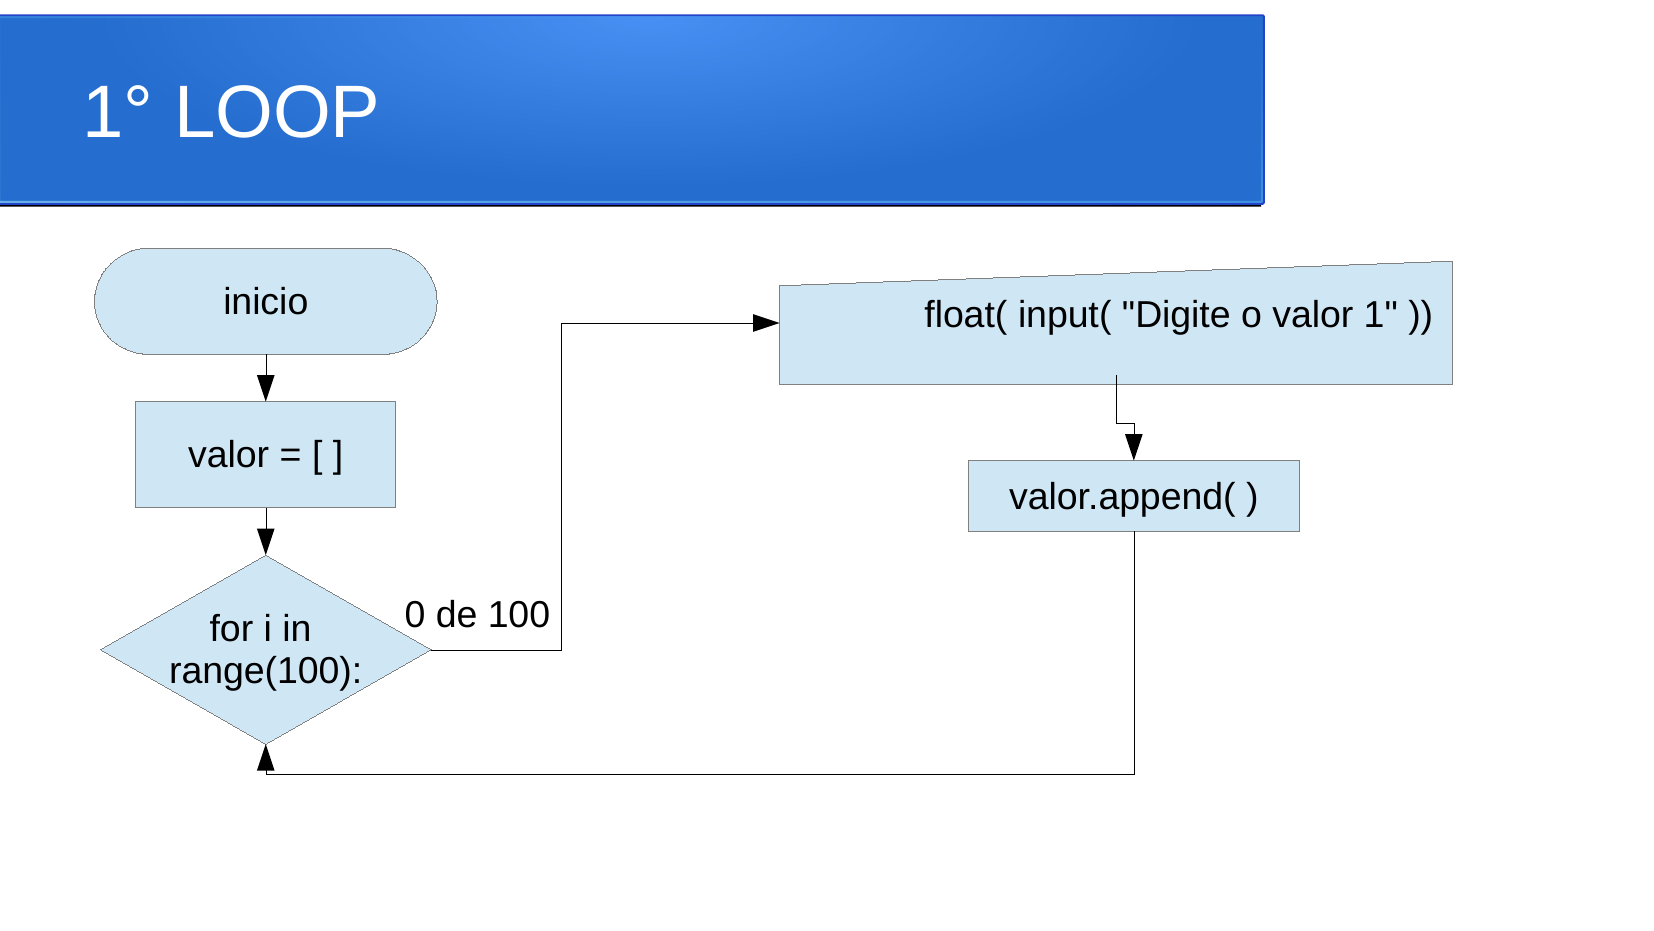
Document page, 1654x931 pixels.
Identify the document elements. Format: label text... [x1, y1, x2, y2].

text_box for i in range(100): [100, 555, 389, 744]
text_box valor = [ ] [135, 401, 396, 508]
text_box float( input( "Digite o valor 1" )) [779, 261, 1453, 385]
text_box inicio [94, 248, 438, 355]
title 1° LOOP [82, 35, 1235, 189]
text_box 0 de 100 [389, 586, 615, 686]
text_box valor.append( ) [968, 460, 1300, 532]
